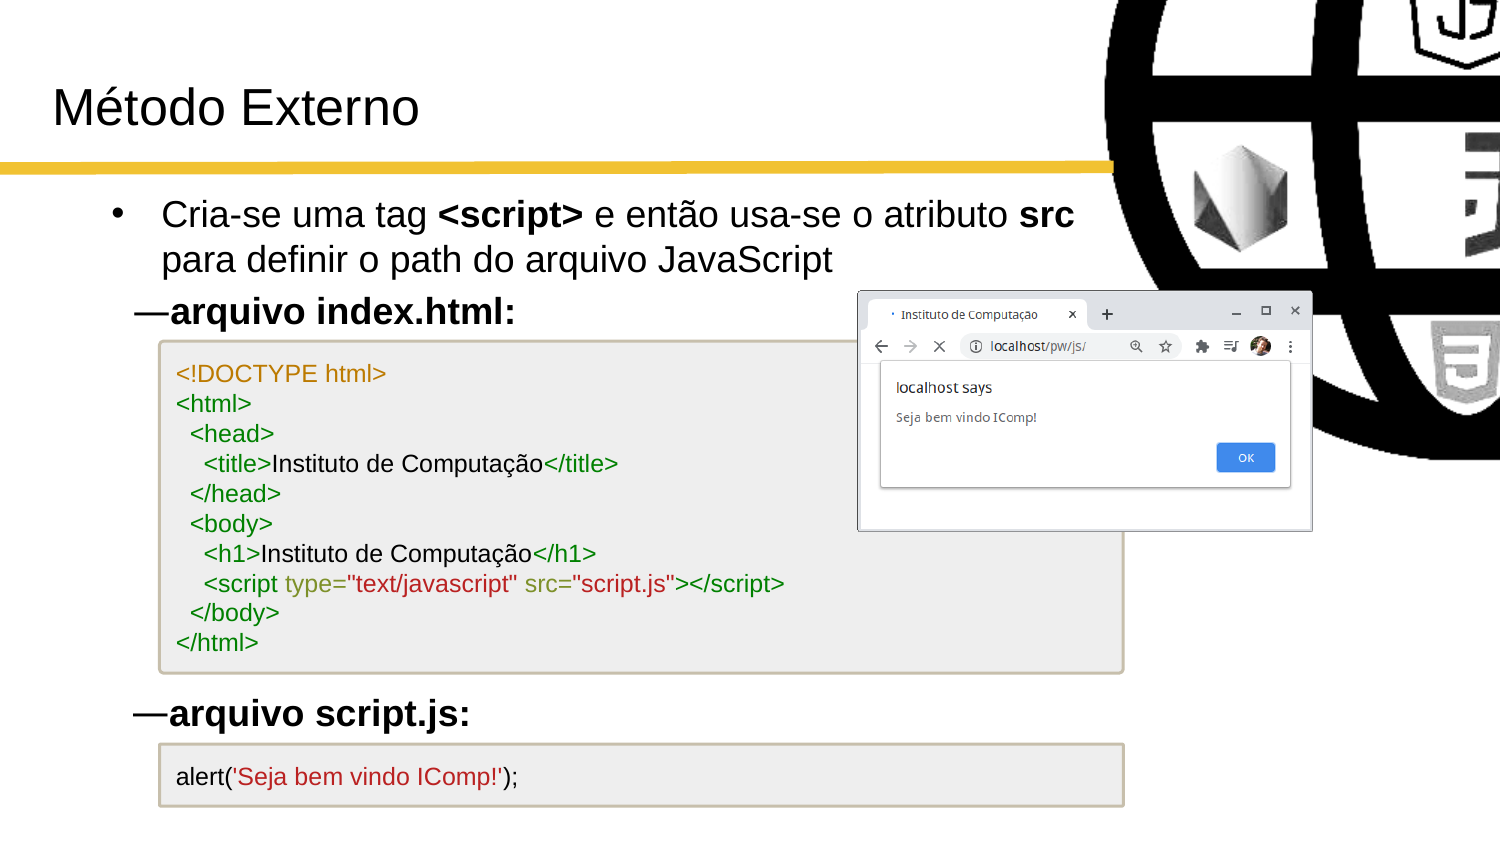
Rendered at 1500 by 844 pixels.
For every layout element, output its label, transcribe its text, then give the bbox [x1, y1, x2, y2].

picture [857, 0, 1500, 532]
text_box arquivo script.js: [116, 681, 639, 724]
text_box <!DOCTYPE html> <html> <head> <title>Instituto de Computação</title> </head> <body> <h1>Instituto de Computação</h1> <script type="text/javascript" src="script.js"></script> </body> </html> [159, 341, 1124, 674]
text_box arquivo index.html: [118, 279, 640, 323]
text_box Cria-se uma tag <script> e então usa-se o atributo src para definir o path do arquivo JavaScript [90, 182, 1124, 284]
text_box Método Externo [37, 33, 1463, 175]
text_box alert('Seja bem vindo IComp!'); [159, 744, 1124, 807]
